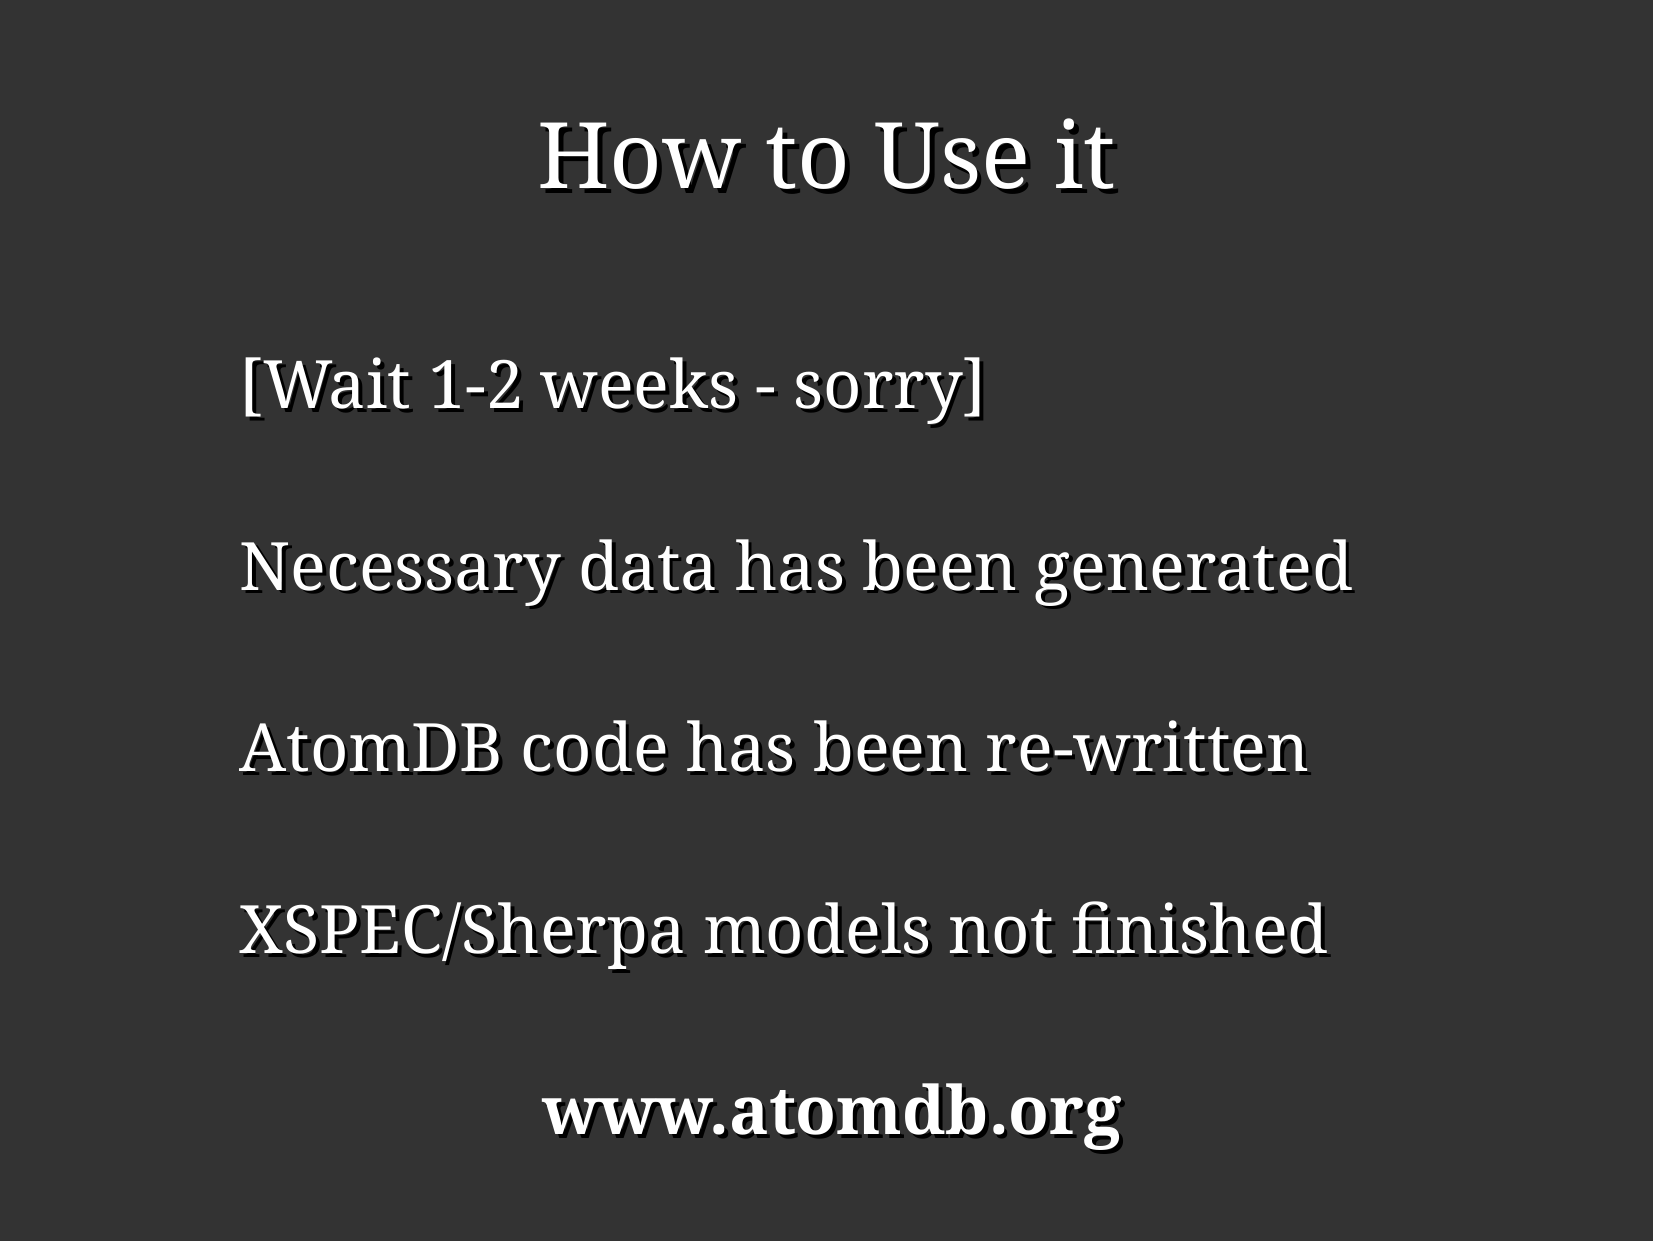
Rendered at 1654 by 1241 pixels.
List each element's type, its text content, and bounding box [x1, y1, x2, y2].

title How to Use it [82, 49, 1571, 257]
text_box [Wait 1-2 weeks - sorry] Necessary data has been generated AtomDB code has been re-written XSPEC/Sherpa models not finished www.atomdb.org [225, 330, 1441, 1179]
